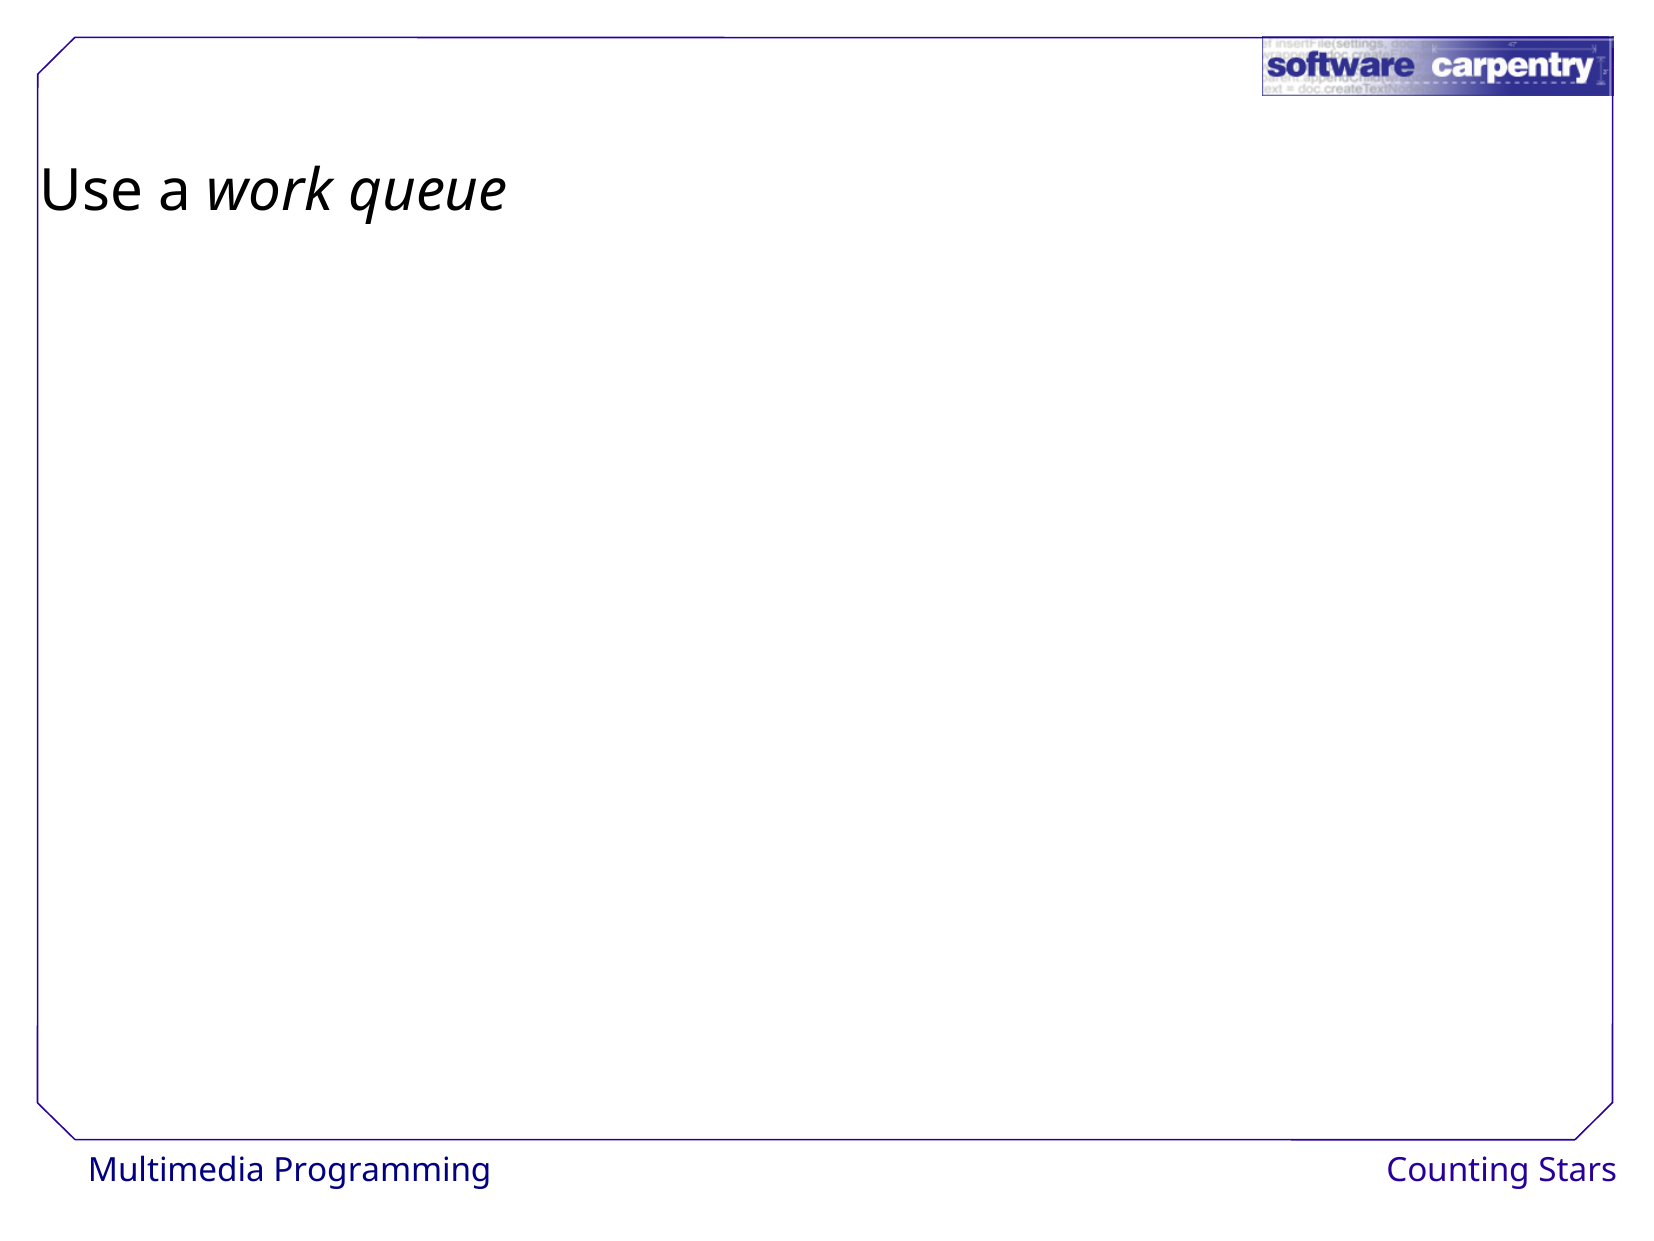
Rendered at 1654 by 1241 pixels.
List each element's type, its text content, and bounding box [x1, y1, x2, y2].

text_box Use a work queue [25, 109, 673, 231]
picture [1262, 36, 1614, 96]
